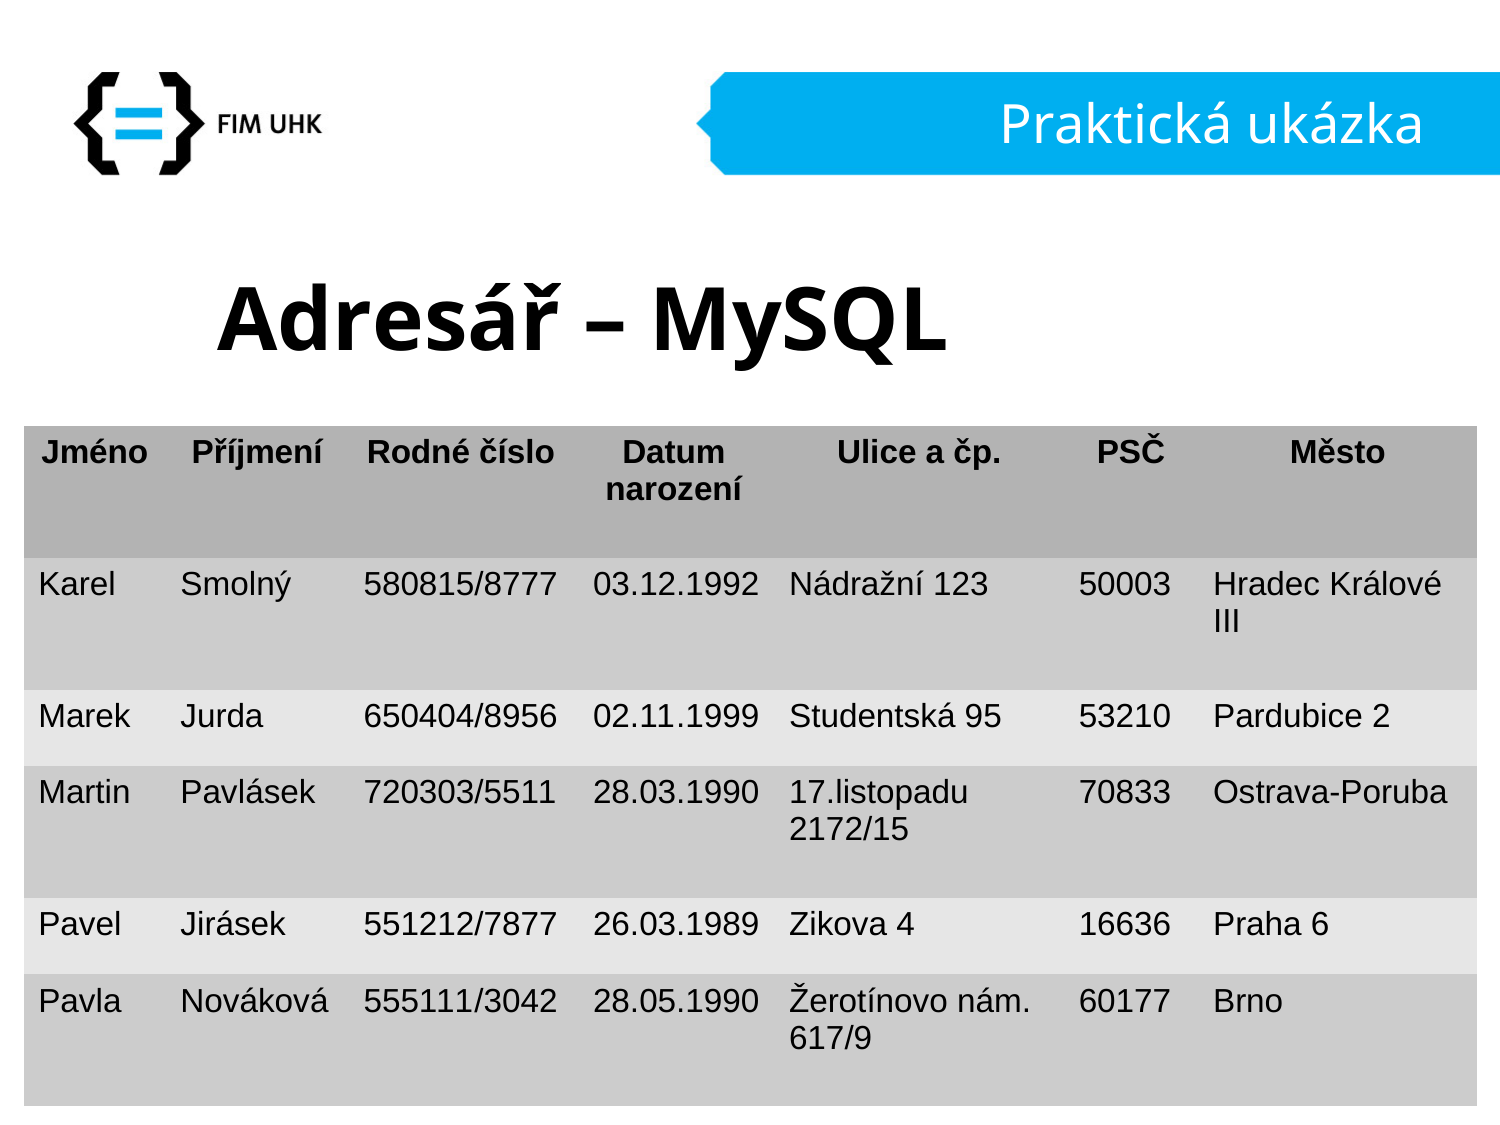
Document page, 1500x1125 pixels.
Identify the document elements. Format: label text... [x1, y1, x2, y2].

table_cell Ostrava-Poruba [1198, 766, 1477, 898]
table_cell Pardubice 2 [1198, 690, 1477, 766]
table_cell 53210 [1064, 690, 1198, 766]
table_cell 555111/3042 [349, 974, 573, 1106]
table_cell Smolný [166, 558, 349, 690]
table_header Ulice a čp. [774, 426, 1064, 558]
table_cell Jirásek [166, 898, 349, 974]
table_cell Studentská 95 [774, 690, 1064, 766]
table_cell Jurda [166, 690, 349, 766]
table_cell Žerotínovo nám. 617/9 [774, 974, 1064, 1106]
table_cell 28.05.1990 [573, 974, 774, 1106]
table_cell 16636 [1064, 898, 1198, 974]
table_cell Martin [24, 766, 166, 898]
table_cell Pavlásek [166, 766, 349, 898]
table_cell 28.03.1990 [573, 766, 774, 898]
table_cell Nádražní 123 [774, 558, 1064, 690]
table_cell 60177 [1064, 974, 1198, 1106]
table_cell 650404/8956 [349, 690, 573, 766]
table_cell 17.listopadu 2172/15 [774, 766, 1064, 898]
table_header Rodné číslo [349, 426, 573, 558]
list Adresář – MySQL [217, 262, 1426, 426]
table_cell 03.12.1992 [573, 558, 774, 690]
table_cell Zikova 4 [774, 898, 1064, 974]
table_cell Nováková [166, 974, 349, 1106]
picture [0, 0, 1500, 1125]
table_cell 50003 [1064, 558, 1198, 690]
table_header Příjmení [166, 426, 349, 558]
table_cell Karel [24, 558, 166, 690]
table_header PSČ [1064, 426, 1198, 558]
table_cell Praha 6 [1198, 898, 1477, 974]
table_cell 551212/7877 [349, 898, 573, 974]
table_header Jméno [24, 426, 166, 558]
table_cell Hradec Králové III [1198, 558, 1477, 690]
table_header Město [1198, 426, 1477, 558]
table_cell Marek [24, 690, 166, 766]
table_cell 02.11.1999 [573, 690, 774, 766]
title Praktická ukázka [756, 74, 1425, 170]
table_cell Pavel [24, 898, 166, 974]
table_header Datum narození [573, 426, 774, 558]
table_cell 26.03.1989 [573, 898, 774, 974]
table_cell 720303/5511 [349, 766, 573, 898]
table_cell Brno [1198, 974, 1477, 1106]
table_cell Pavla [24, 974, 166, 1106]
table_cell 580815/8777 [349, 558, 573, 690]
table_cell 70833 [1064, 766, 1198, 898]
